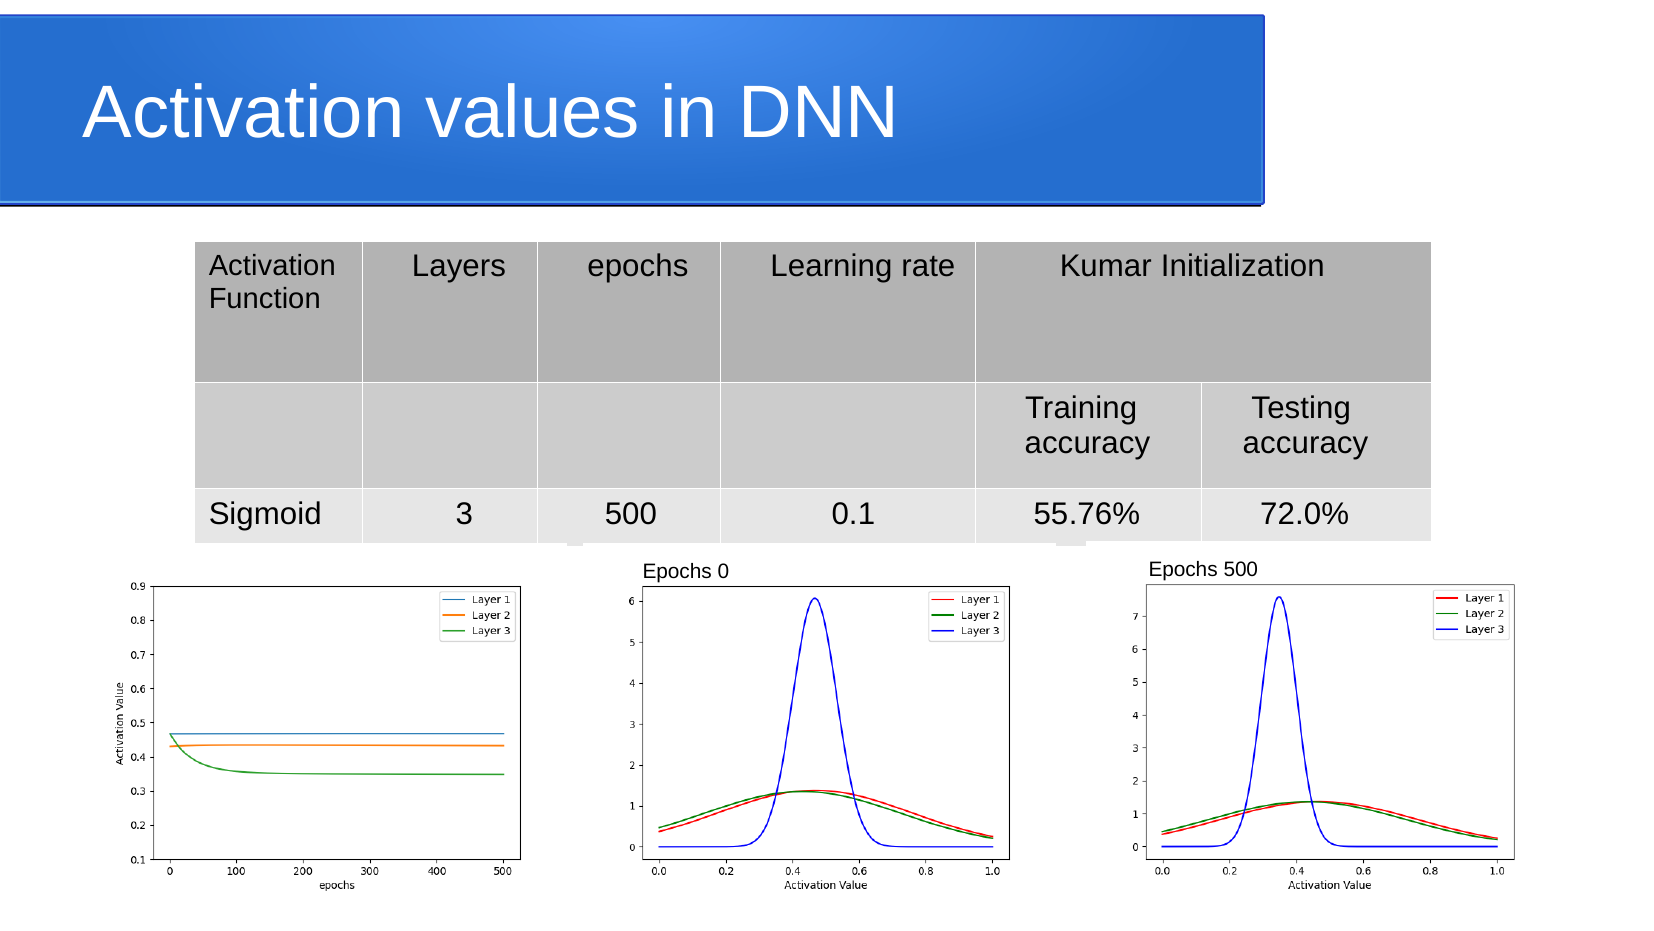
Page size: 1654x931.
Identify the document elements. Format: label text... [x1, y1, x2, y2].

table_cell [195, 383, 362, 488]
table_cell 55.76% [976, 489, 1201, 546]
picture [1086, 541, 1561, 898]
picture [583, 543, 1056, 898]
table_cell 3 [363, 489, 537, 543]
table_header Learning rate [721, 242, 975, 382]
title Activation values in DNN [82, 35, 1235, 189]
table_header Kumar Initialization [976, 242, 1431, 382]
table_cell 0.1 [721, 489, 975, 543]
picture [94, 543, 567, 898]
table_cell Testing accuracy [1202, 383, 1431, 488]
table_cell 72.0% [1202, 489, 1431, 541]
text_box Epochs 500 [1133, 549, 1273, 588]
table_cell 500 [538, 489, 720, 546]
table_header Layers [363, 242, 537, 382]
table_cell Training accuracy [976, 383, 1201, 488]
table_cell [721, 383, 975, 488]
table_cell [363, 383, 537, 488]
text_box Epochs 0 [627, 552, 745, 591]
table_header epochs [538, 242, 720, 382]
table_cell [538, 383, 720, 488]
table_header Activation Function [195, 242, 362, 382]
table_cell Sigmoid [195, 489, 362, 543]
